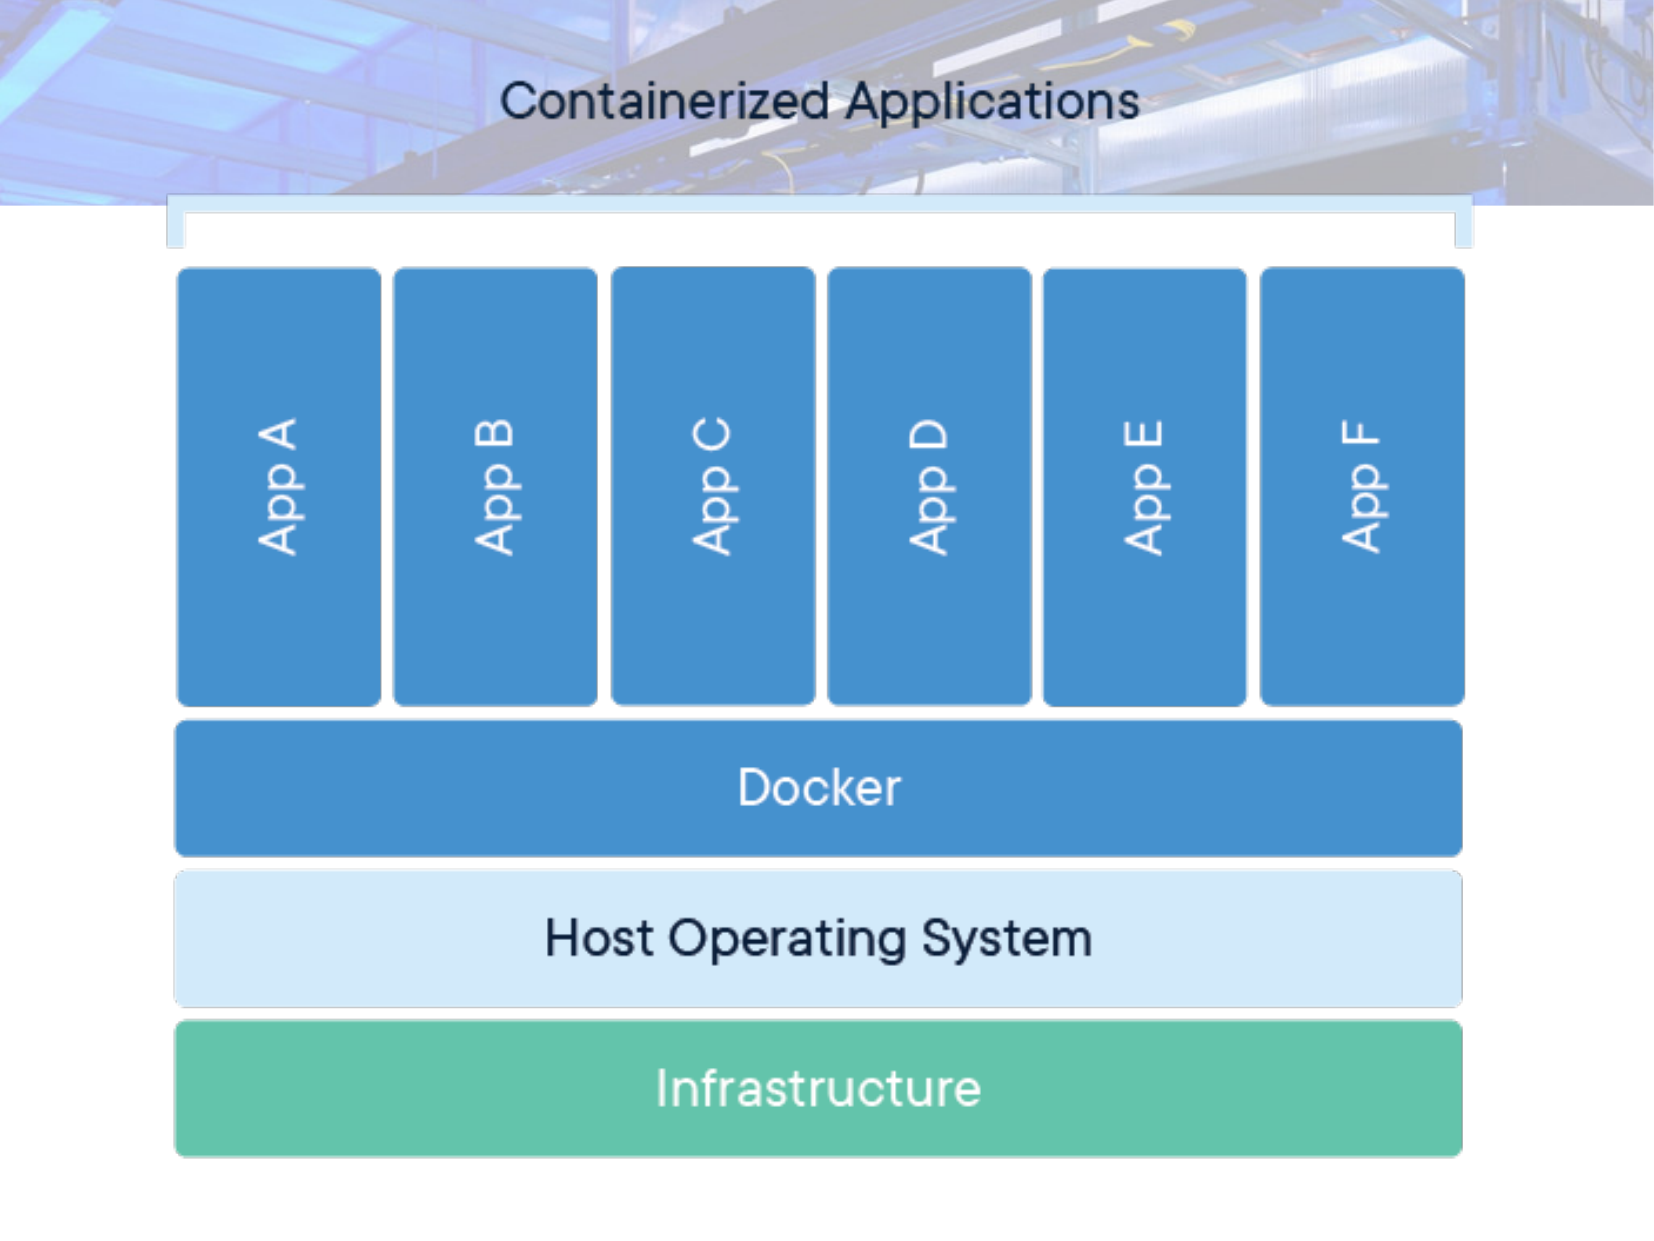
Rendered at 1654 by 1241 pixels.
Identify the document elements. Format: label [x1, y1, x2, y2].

text_box [1, 205, 1632, 1241]
picture [0, 0, 1654, 1241]
